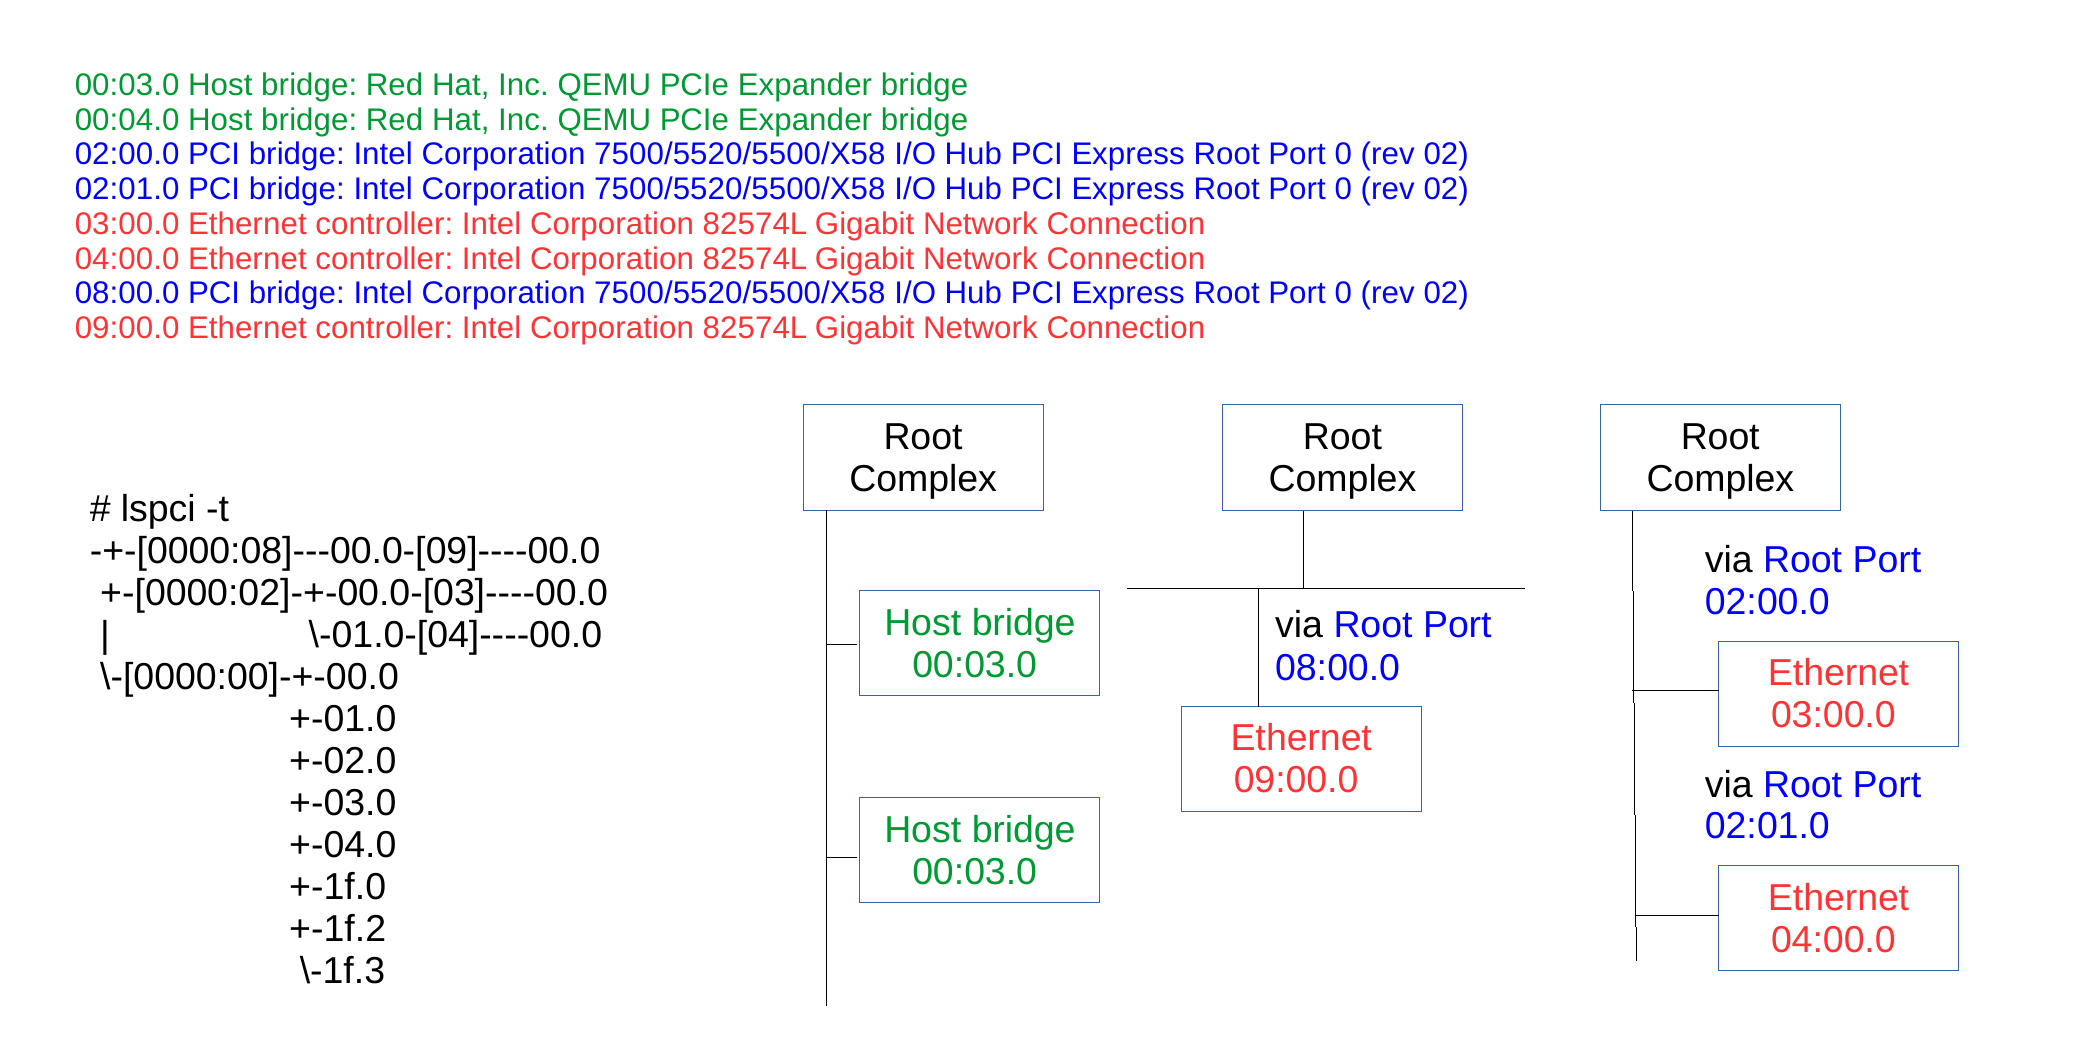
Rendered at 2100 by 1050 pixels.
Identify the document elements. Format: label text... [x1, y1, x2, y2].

text_box # lspci -t -+-[0000:08]---00.0-[09]----00.0 +-[0000:02]-+-00.0-[03]----00.0 | \-01.0-[04]----00.0 \-[0000:00]-+-00.0 +-01.0 +-02.0 +-03.0 +-04.0 +-1f.0 +-1f.2 \-1f.3 [75, 479, 826, 999]
text_box 00:03.0 Host bridge: Red Hat, Inc. QEMU PCIe Expander bridge 00:04.0 Host bridge: Red Hat, Inc. QEMU PCIe Expander bridge 02:00.0 PCI bridge: Intel Corporation 7500/5520/5500/X58 I/O Hub PCI Express Root Port 0 (rev 02) 02:01.0 PCI bridge: Intel Corporation 7500/5520/5500/X58 I/O Hub PCI Express Root Port 0 (rev 02) 03:00.0 Ethernet controller: Intel Corporation 82574L Gigabit Network Connection 04:00.0 Ethernet controller: Intel Corporation 82574L Gigabit Network Connection 08:00.0 PCI bridge: Intel Corporation 7500/5520/5500/X58 I/O Hub PCI Express Root Port 0 (rev 02) 09:00.0 Ethernet controller: Intel Corporation 82574L Gigabit Network Connection [60, 60, 2041, 388]
text_box Host bridge 00:03.0 [859, 590, 1100, 696]
text_box Root Complex [1222, 404, 1463, 511]
text_box Root Complex [803, 404, 1044, 511]
text_box via Root Port 02:00.0 [1690, 531, 1937, 631]
text_box Root Complex [1600, 404, 1841, 511]
text_box Host bridge 00:03.0 [859, 797, 1100, 903]
text_box Ethernet 04:00.0 [1718, 865, 1959, 971]
text_box Ethernet 09:00.0 [1181, 706, 1422, 812]
text_box via Root Port 08:00.0 [1260, 596, 1507, 696]
text_box via Root Port 02:01.0 [1690, 755, 1937, 855]
text_box Ethernet 03:00.0 [1718, 641, 1959, 747]
